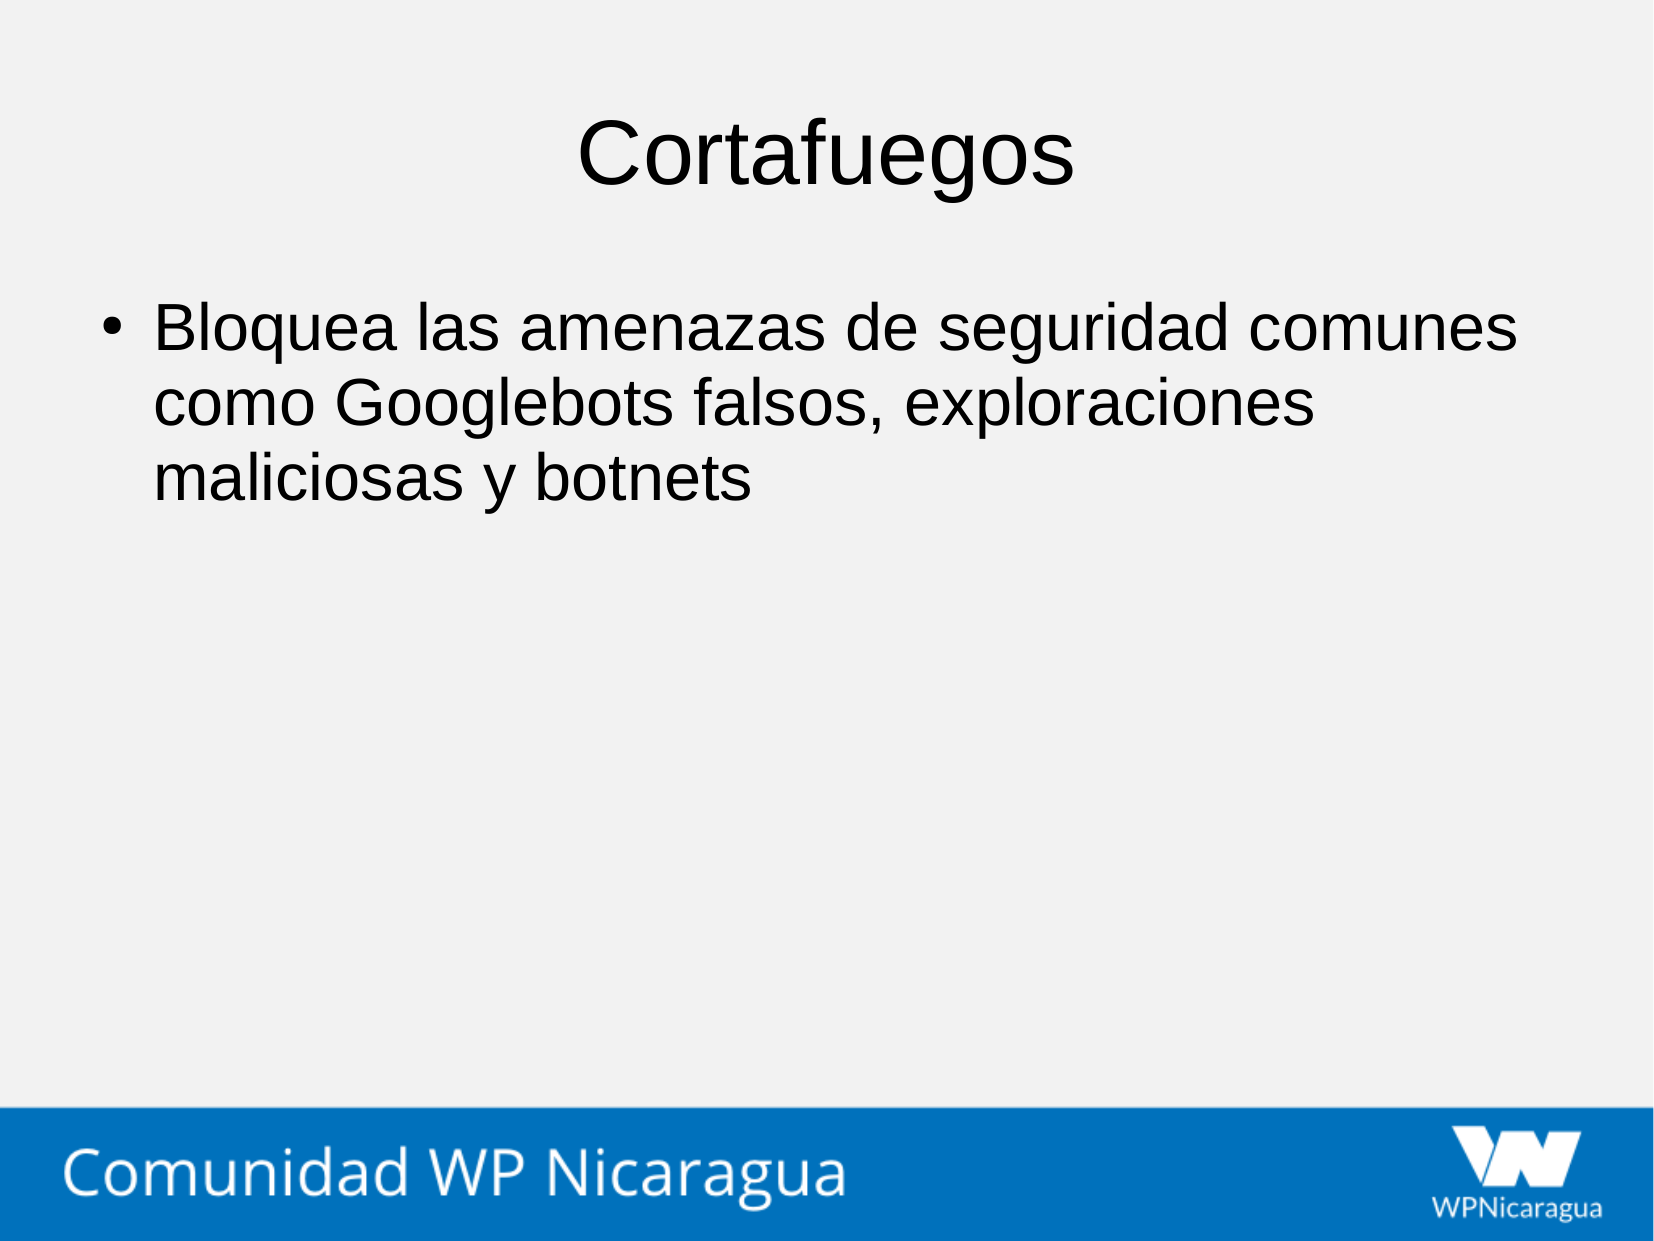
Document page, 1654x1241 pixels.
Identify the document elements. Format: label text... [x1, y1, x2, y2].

list Bloquea las amenazas de seguridad comunes como Googlebots falsos, exploraciones maliciosas y botnets [82, 290, 1571, 1010]
picture [0, 0, 1654, 1241]
title Cortafuegos [82, 49, 1571, 257]
